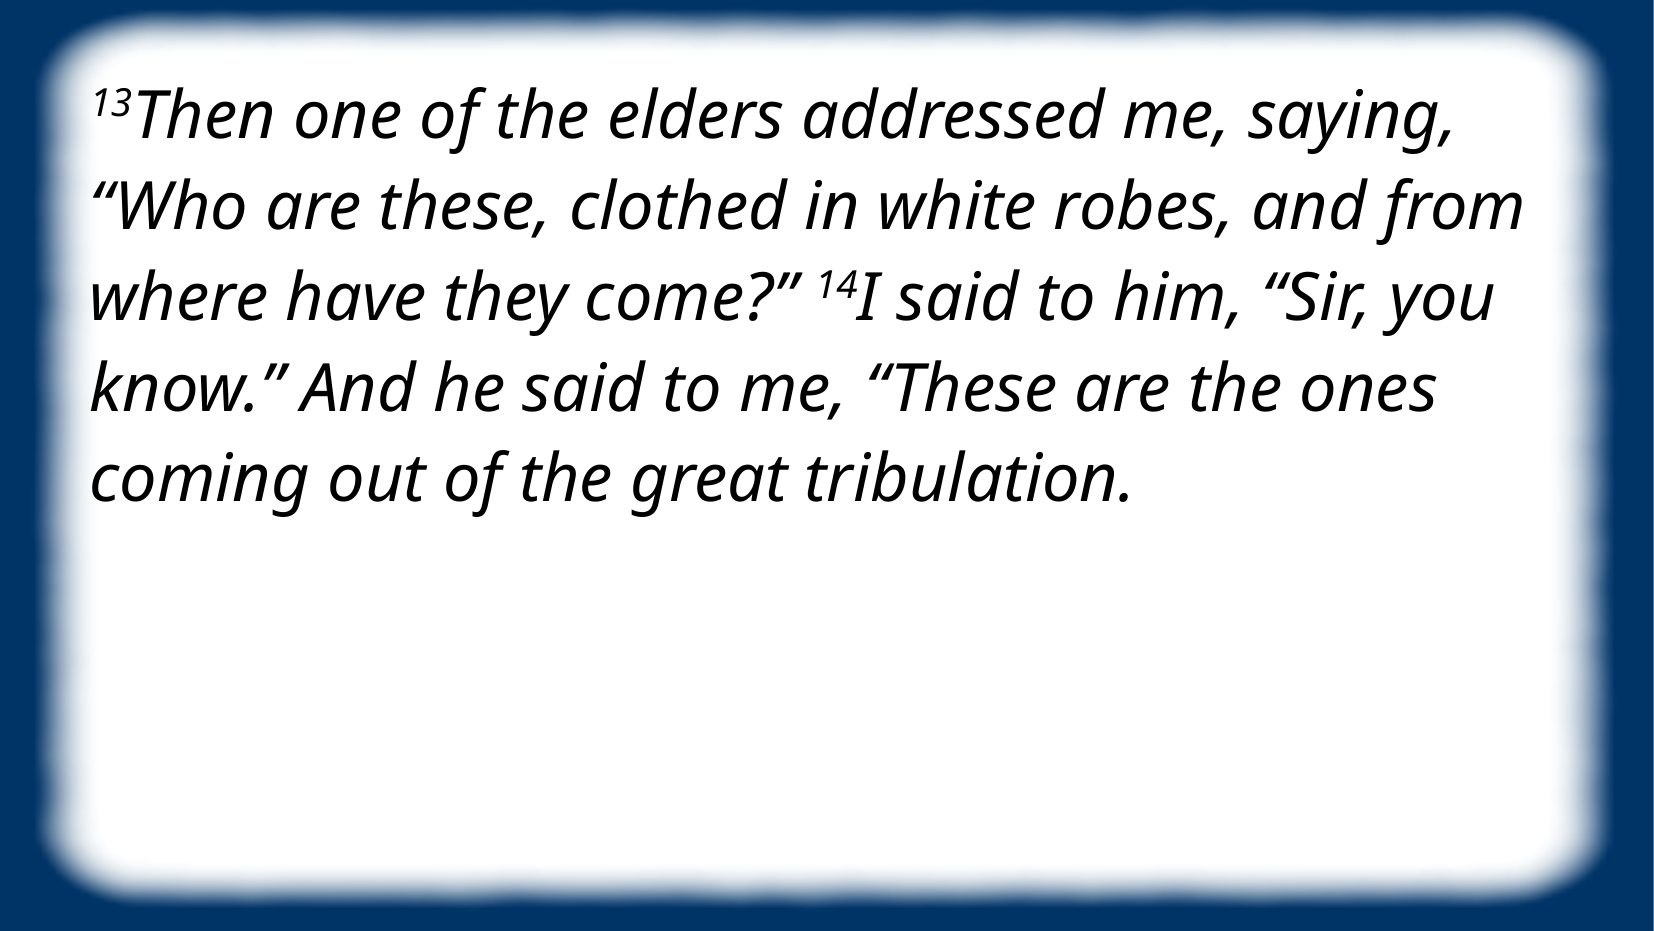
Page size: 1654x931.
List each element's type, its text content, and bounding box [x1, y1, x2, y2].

picture [0, 0, 1654, 931]
text_box 13Then one of the elders addressed me, saying, “Who are these, clothed in white robes, and from where have they come?” 14I said to him, “Sir, you know.” And he said to me, “These are the ones coming out of the great tribulation. [75, 60, 1561, 541]
